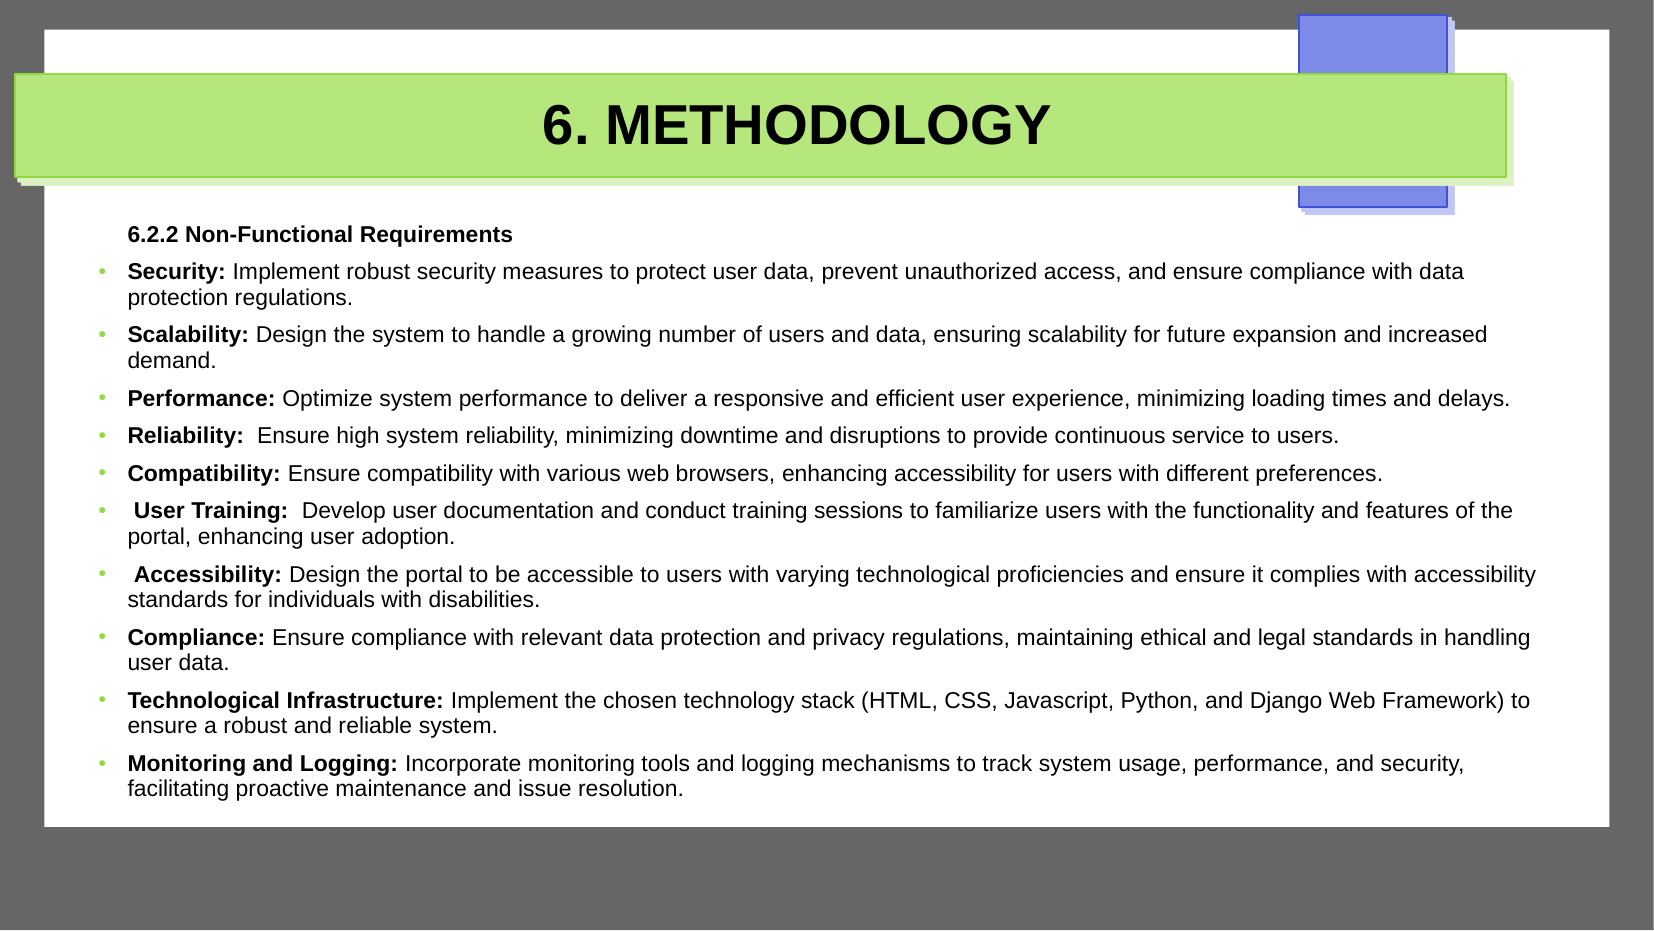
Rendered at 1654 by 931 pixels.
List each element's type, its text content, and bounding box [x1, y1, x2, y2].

list 6.2.2 Non-Functional Requirements Security: Implement robust security measures to protect user data, prevent unauthorized access, and ensure compliance with data protection regulations. Scalability: Design the system to handle a growing number of users and data, ensuring scalability for future expansion and increased demand. Performance: Optimize system performance to deliver a responsive and efficient user experience, minimizing loading times and delays. Reliability: Ensure high system reliability, minimizing downtime and disruptions to provide continuous service to users. Compatibility: Ensure compatibility with various web browsers, enhancing accessibility for users with different preferences. User Training: Develop user documentation and conduct training sessions to familiarize users with the functionality and features of the portal, enhancing user adoption. Accessibility: Design the portal to be accessible to users with varying technological proficiencies and ensure it complies with accessibility standards for individuals with disabilities. Compliance: Ensure compliance with relevant data protection and privacy regulations, maintaining ethical and legal standards in handling user data. Technological Infrastructure: Implement the chosen technology stack (HTML, CSS, Javascript, Python, and Django Web Framework) to ensure a robust and reliable system. Monitoring and Logging: Incorporate monitoring tools and logging mechanisms to track system usage, performance, and security, facilitating proactive maintenance and issue resolution. [88, 221, 1565, 813]
title 6. METHODOLOGY [88, 73, 1506, 178]
